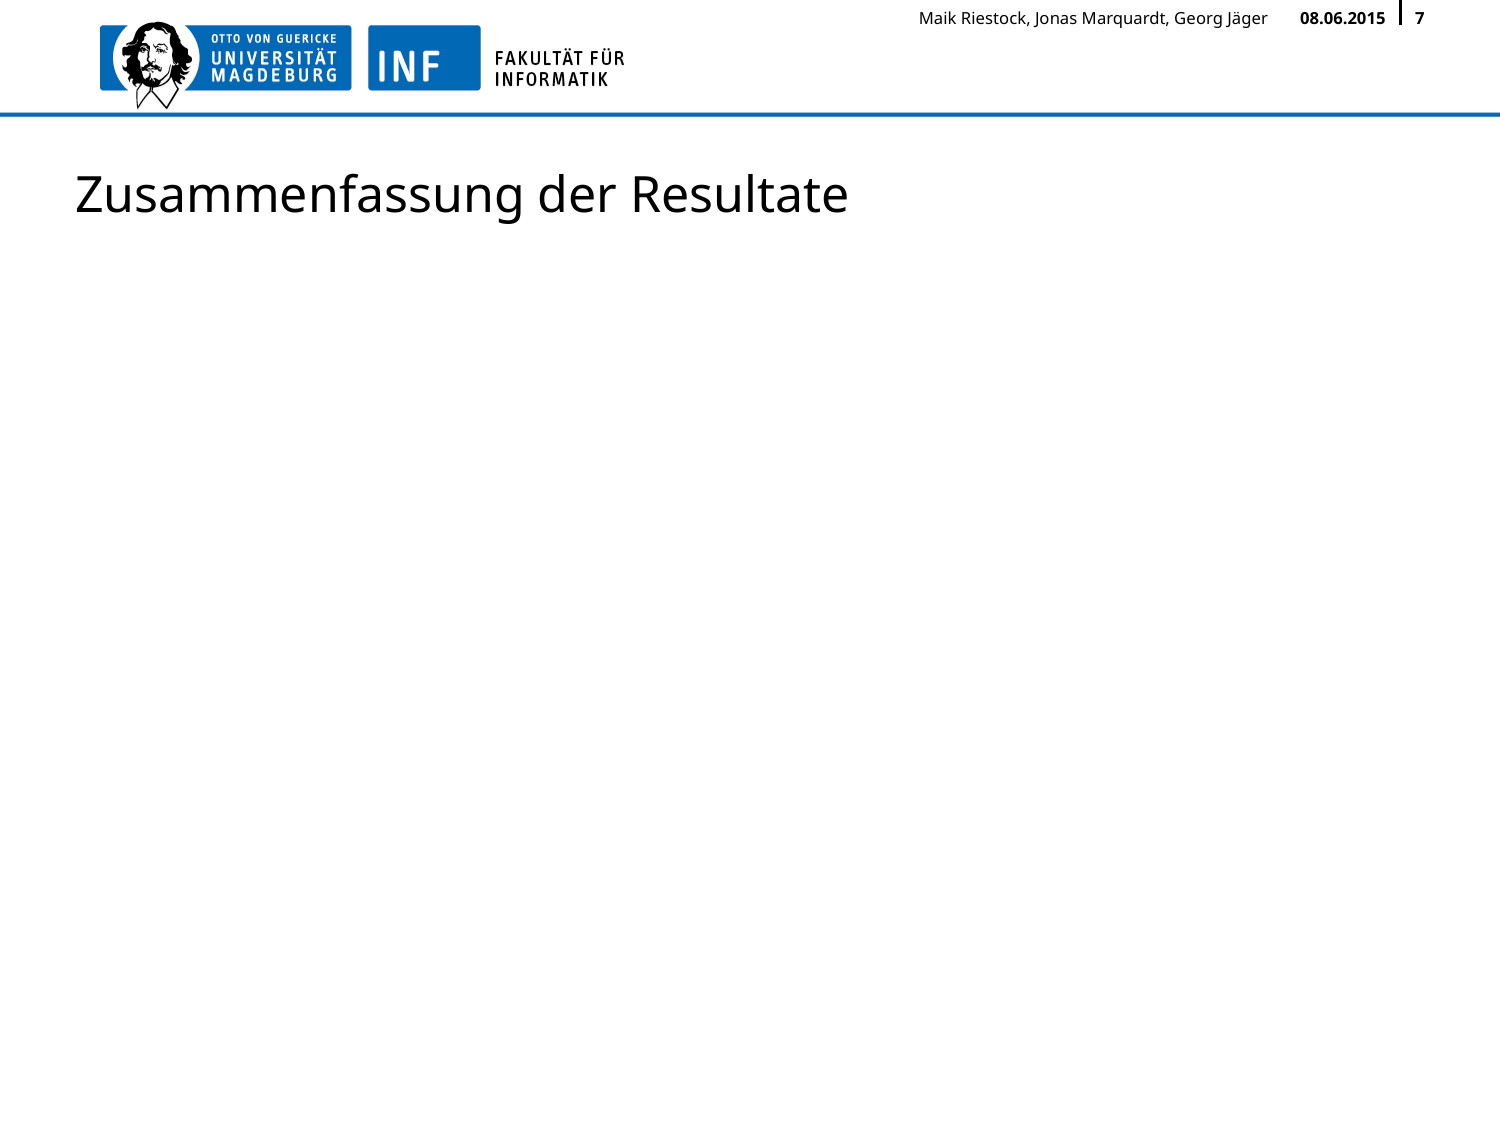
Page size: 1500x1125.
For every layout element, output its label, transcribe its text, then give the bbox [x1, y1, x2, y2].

picture [0, 0, 1500, 1125]
text_box Zusammenfassung der Resultate [75, 134, 1425, 251]
